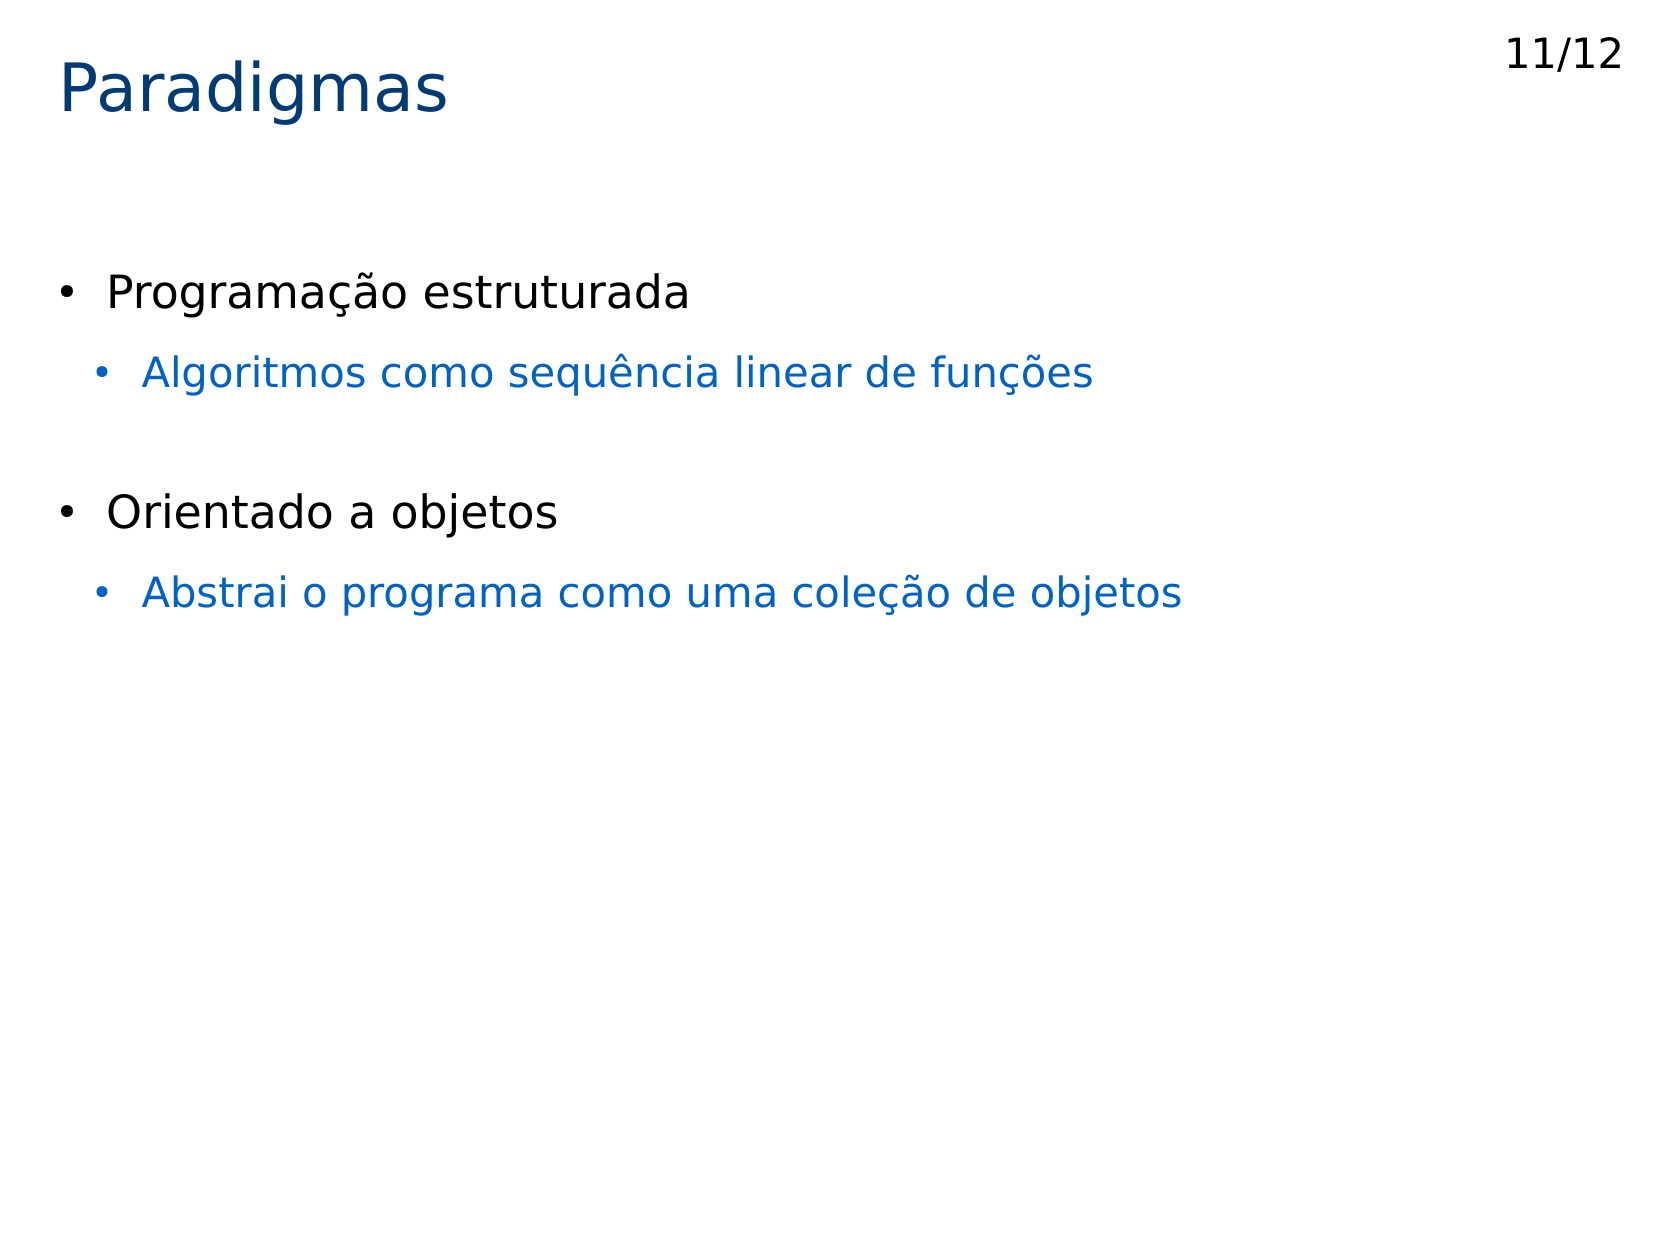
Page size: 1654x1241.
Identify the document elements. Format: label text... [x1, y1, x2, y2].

title Paradigmas [59, 29, 1506, 148]
list Programação estruturada Algoritmos como sequência linear de funções Orientado a objetos Abstrai o programa como uma coleção de objetos [59, 265, 1625, 1211]
